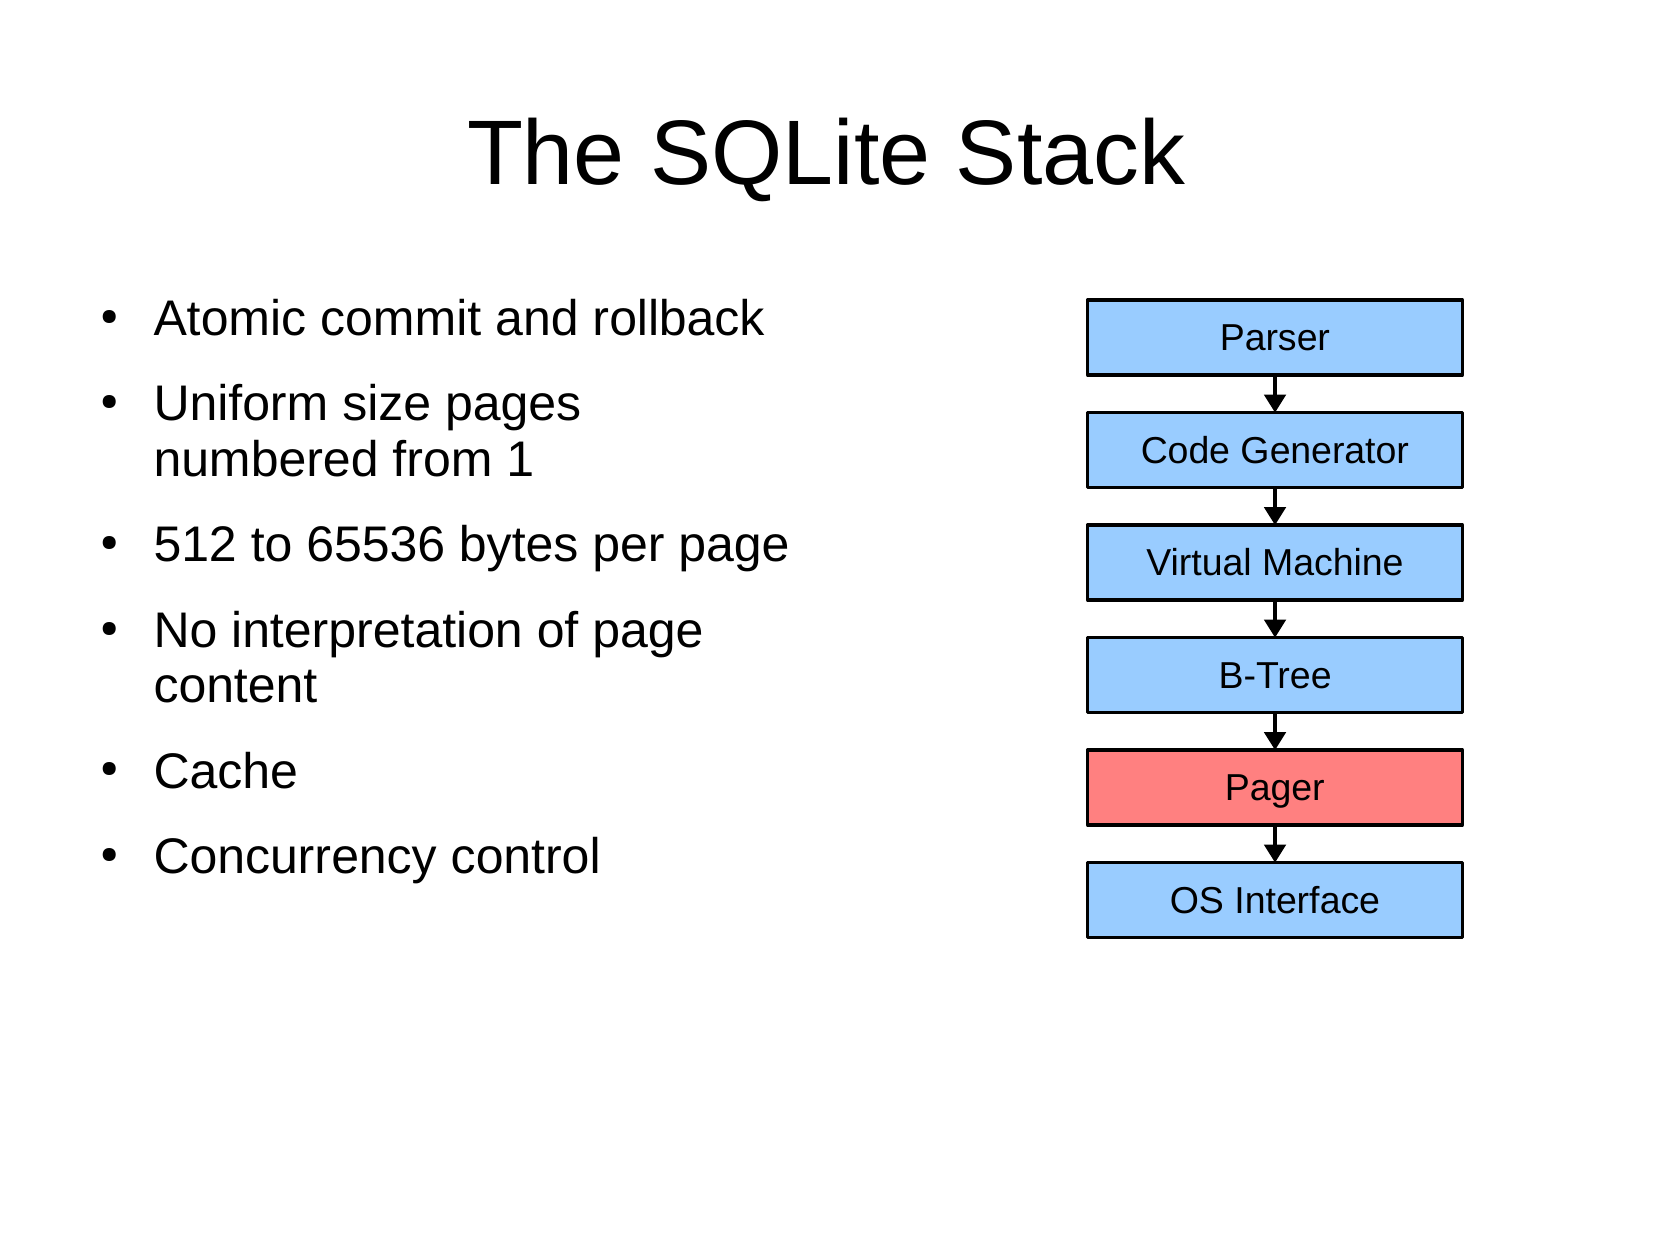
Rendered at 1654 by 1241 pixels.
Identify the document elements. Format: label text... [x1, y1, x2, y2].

list Atomic commit and rollback Uniform size pages numbered from 1 512 to 65536 bytes per page No interpretation of page content Cache Concurrency control [82, 290, 809, 1094]
text_box B-Tree [1087, 637, 1463, 713]
text_box Code Generator [1087, 412, 1463, 488]
text_box OS Interface [1087, 862, 1463, 938]
title The SQLite Stack [82, 49, 1571, 257]
text_box Pager [1087, 750, 1463, 826]
text_box Parser [1087, 300, 1463, 376]
text_box Virtual Machine [1087, 525, 1463, 601]
